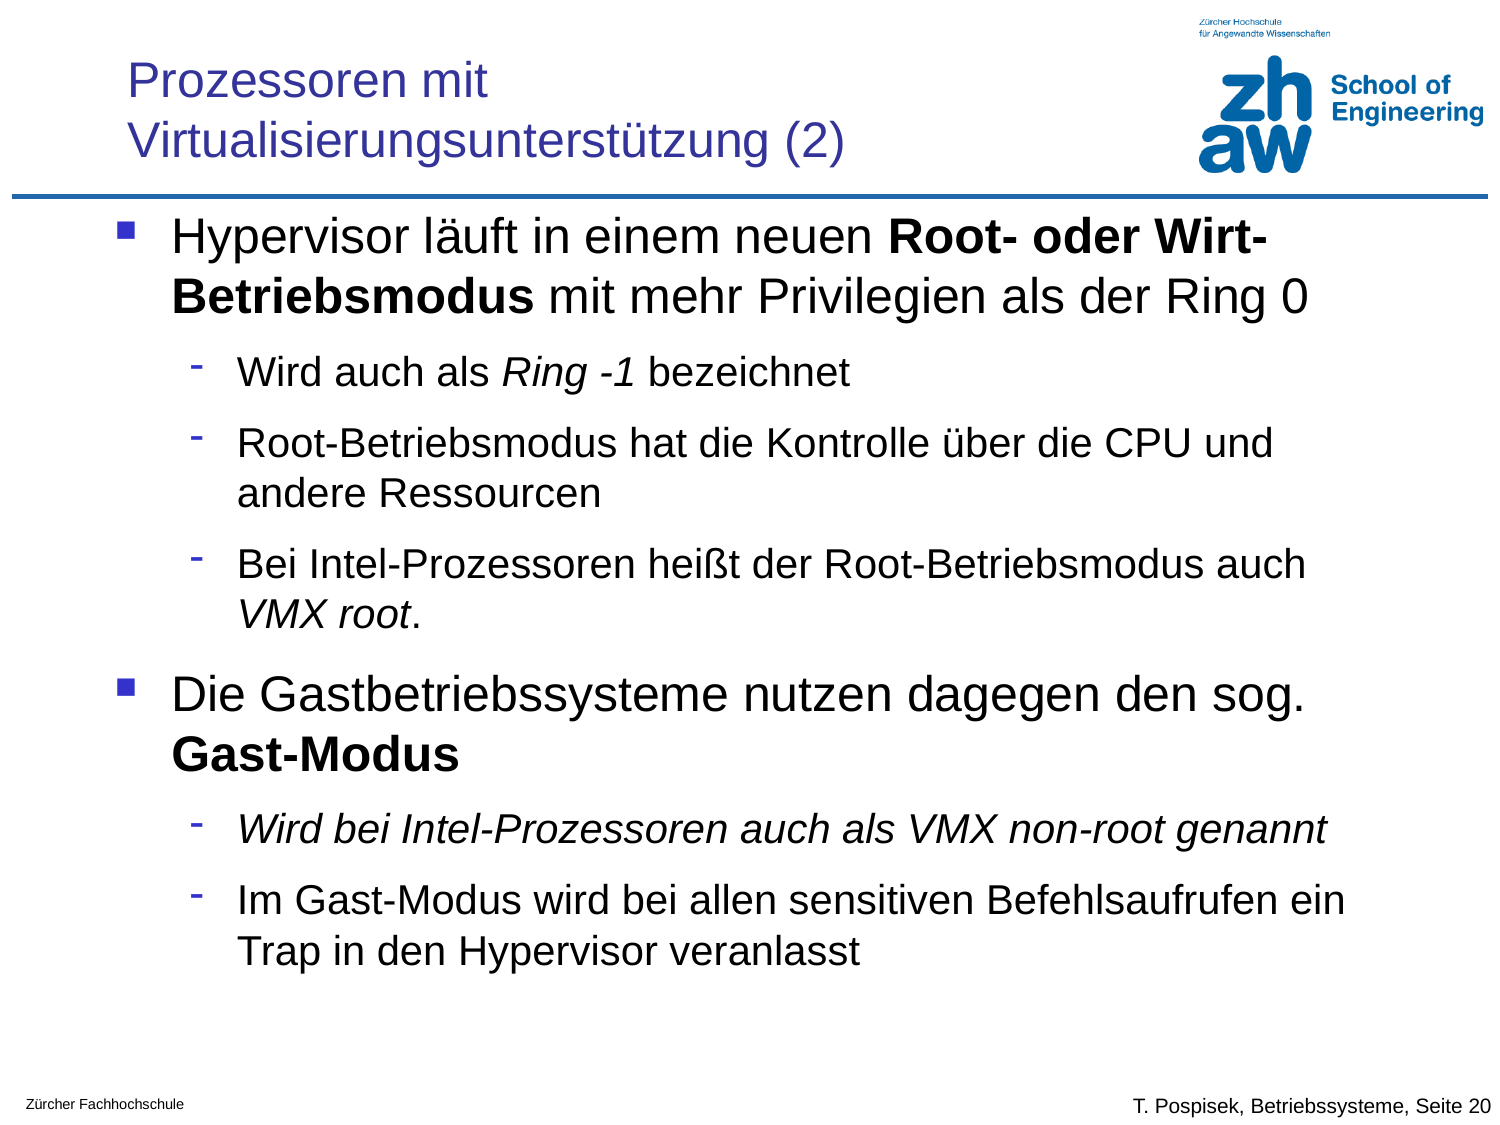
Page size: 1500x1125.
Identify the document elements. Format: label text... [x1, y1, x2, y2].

list Hypervisor läuft in einem neuen Root- oder Wirt-Betriebsmodus mit mehr Privilegien als der Ring 0 Wird auch als Ring -1 bezeichnet Root-Betriebsmodus hat die Kontrolle über die CPU und andere Ressourcen Bei Intel-Prozessoren heißt der Root-Betriebsmodus auch VMX root. Die Gastbetriebssysteme nutzen dagegen den sog. Gast-Modus Wird bei Intel-Prozessoren auch als VMX non-root genannt Im Gast-Modus wird bei allen sensitiven Befehlsaufrufen ein Trap in den Hypervisor veranlasst [99, 196, 1424, 1047]
title Prozessoren mit Virtualisierungsunterstützung (2) [112, 50, 1391, 175]
picture [1199, 19, 1483, 173]
